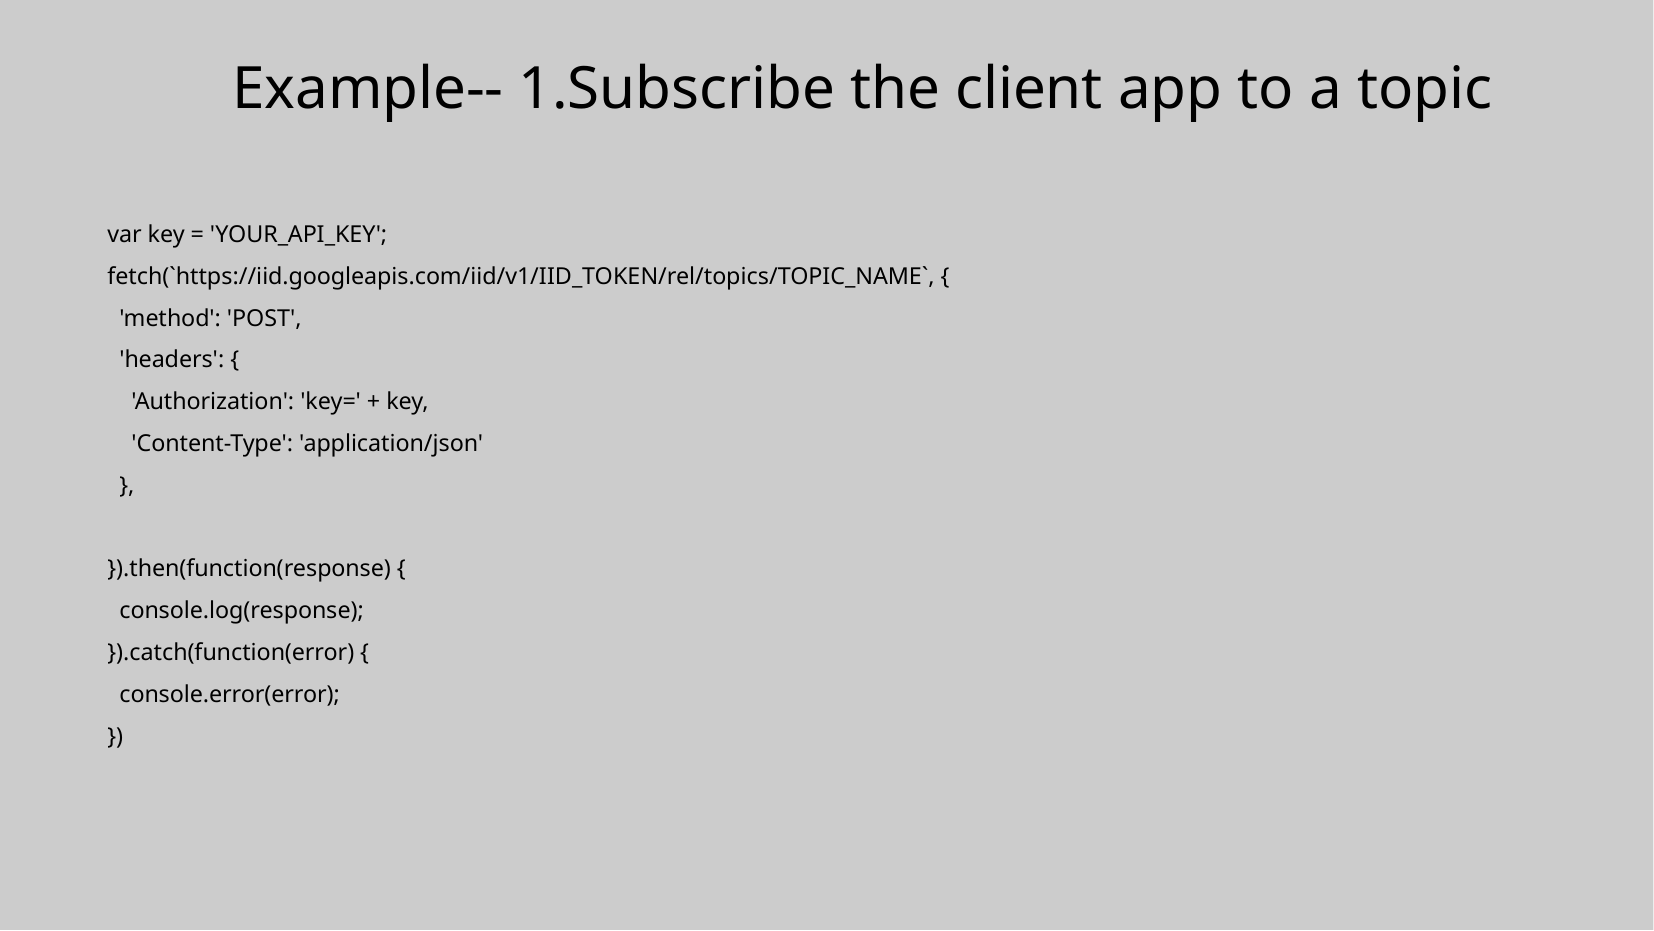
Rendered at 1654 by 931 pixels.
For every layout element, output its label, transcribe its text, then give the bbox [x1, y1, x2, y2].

list var key = 'YOUR_API_KEY'; fetch(`https://iid.googleapis.com/iid/v1/IID_TOKEN/rel/topics/TOPIC_NAME`, { 'method': 'POST', 'headers': { 'Authorization': 'key=' + key, 'Content-Type': 'application/json' }, }).then(function(response) { console.log(response); }).catch(function(error) { console.error(error); }) [82, 217, 1571, 758]
title Example-- 1.Subscribe the client app to a topic [82, 37, 1571, 136]
